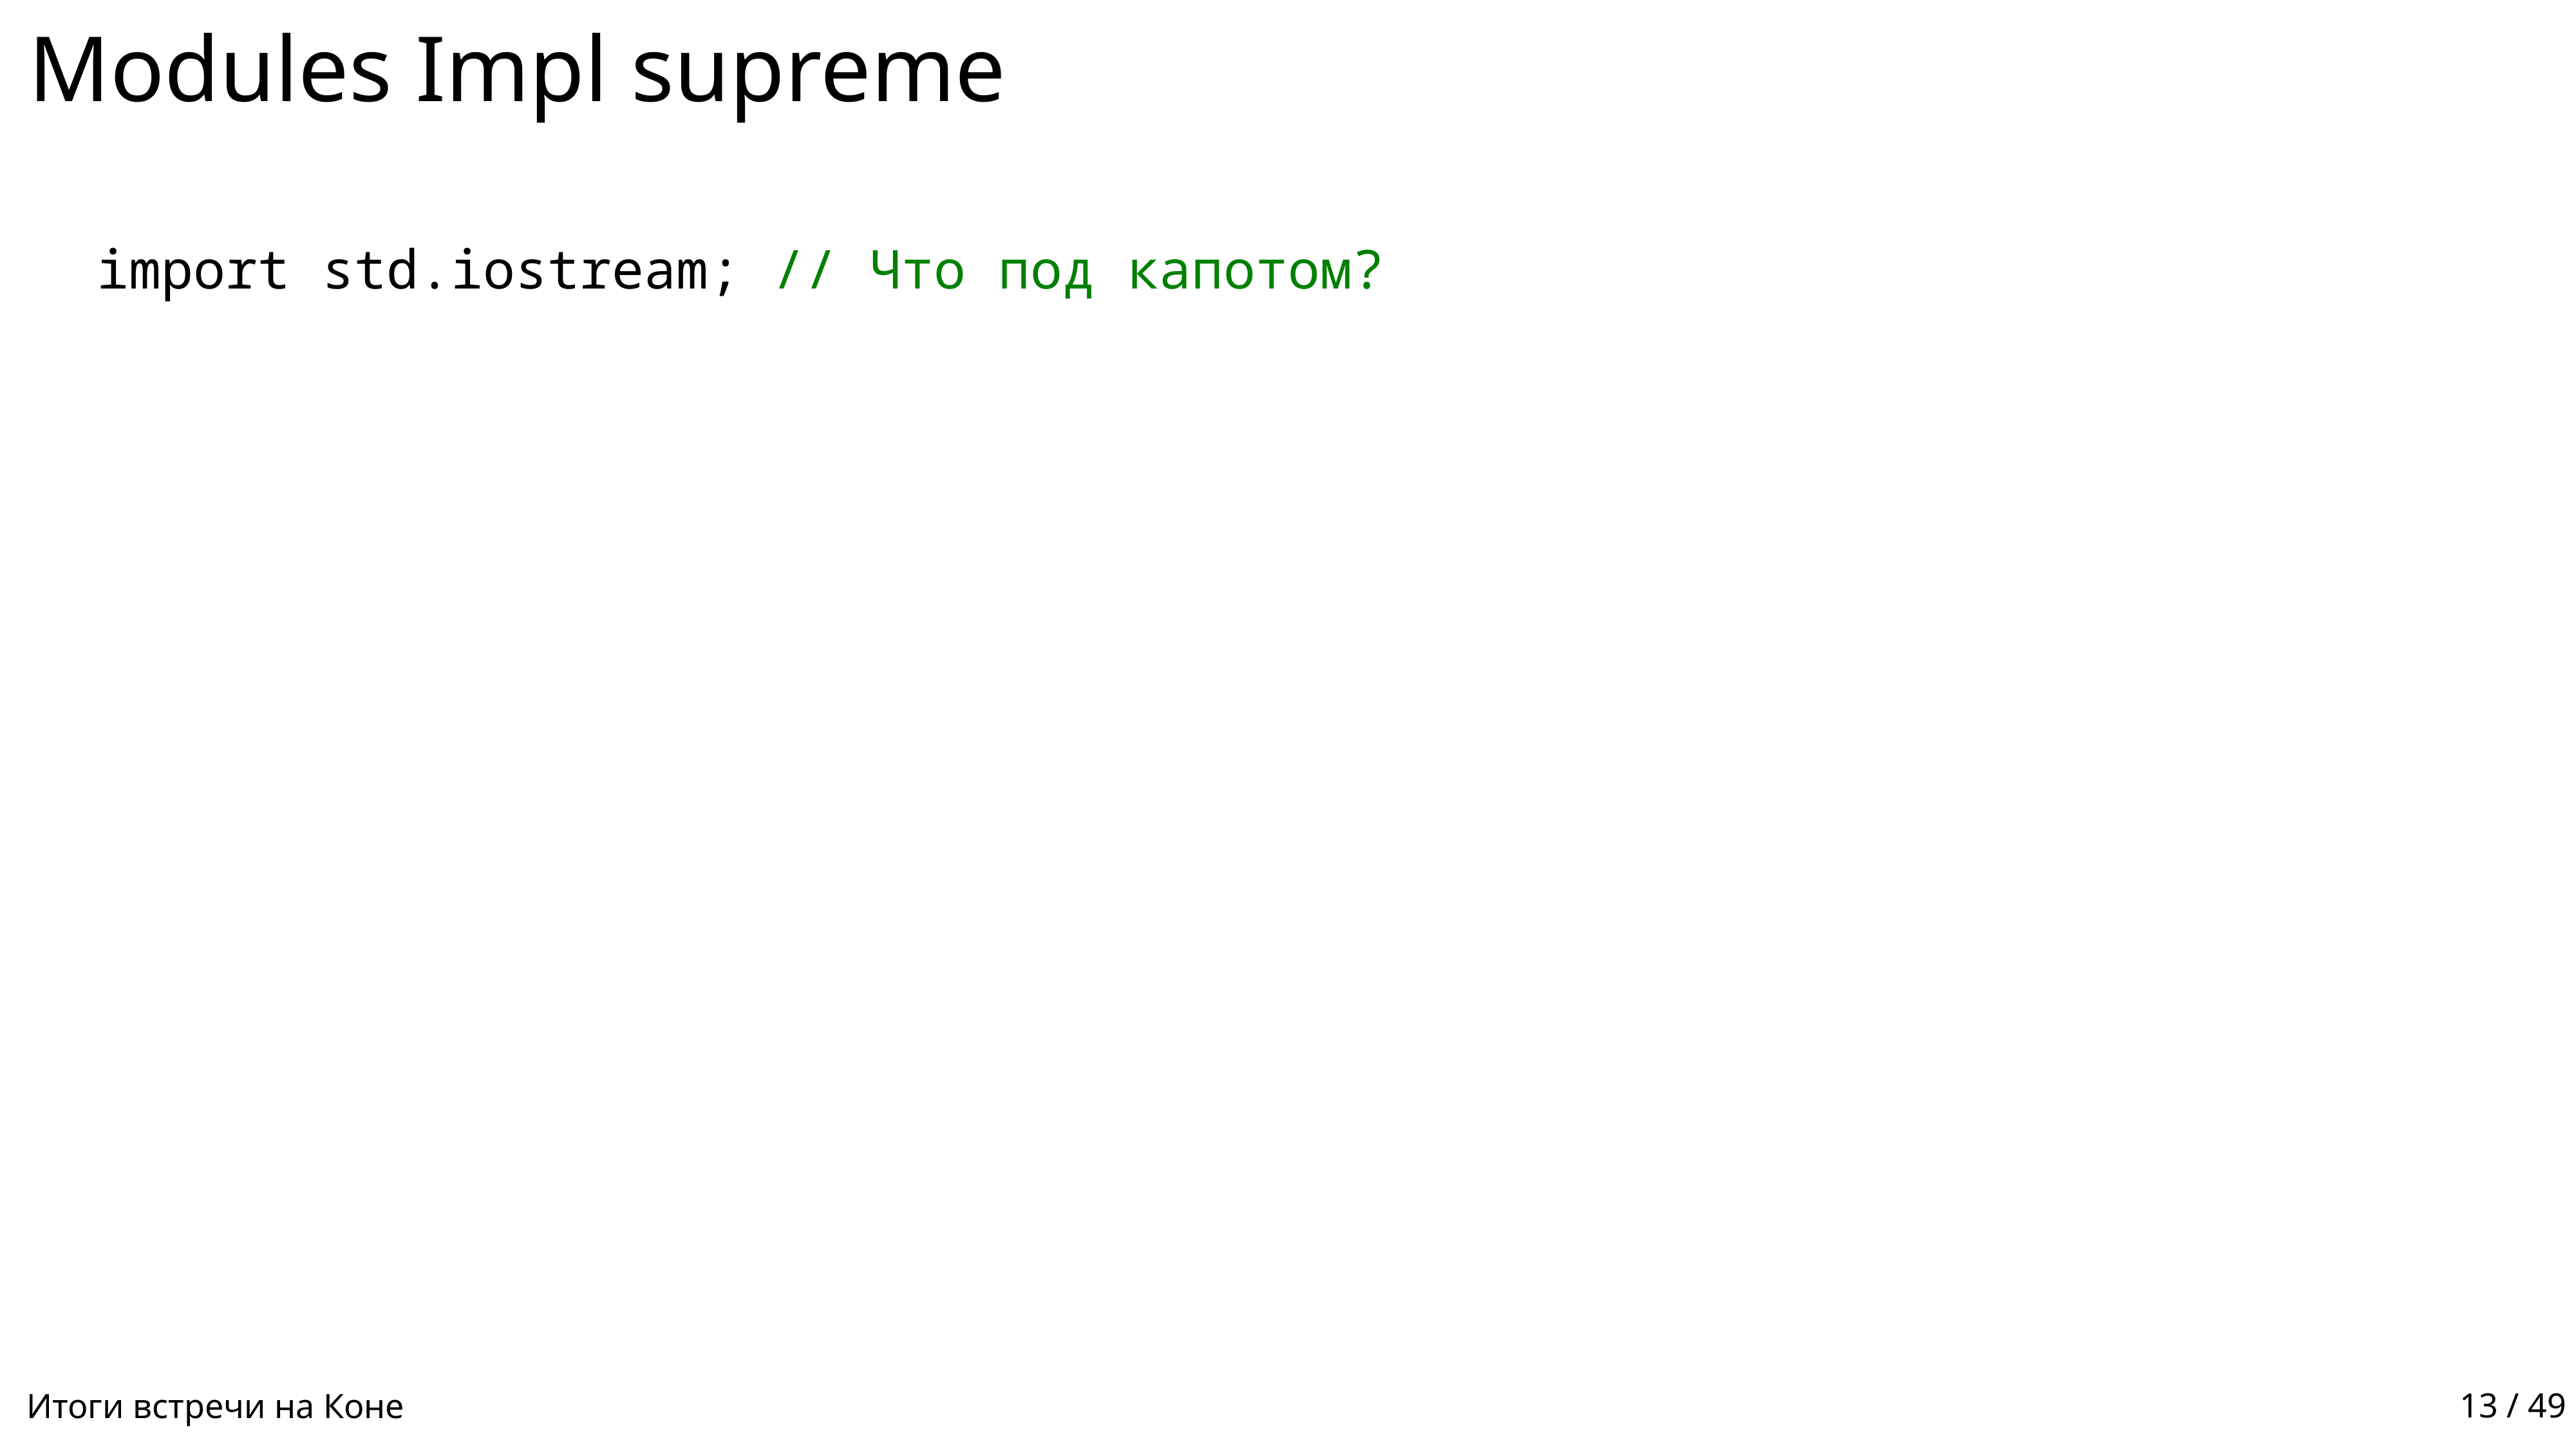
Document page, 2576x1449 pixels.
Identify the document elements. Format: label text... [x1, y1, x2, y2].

title Modules Impl supreme [19, 19, 2550, 155]
list <number> / 49 [1479, 1376, 2576, 1431]
list Итоги встречи на Коне [17, 1376, 1114, 1431]
list import std.iostream; // Что под капотом? [87, 214, 2550, 1382]
